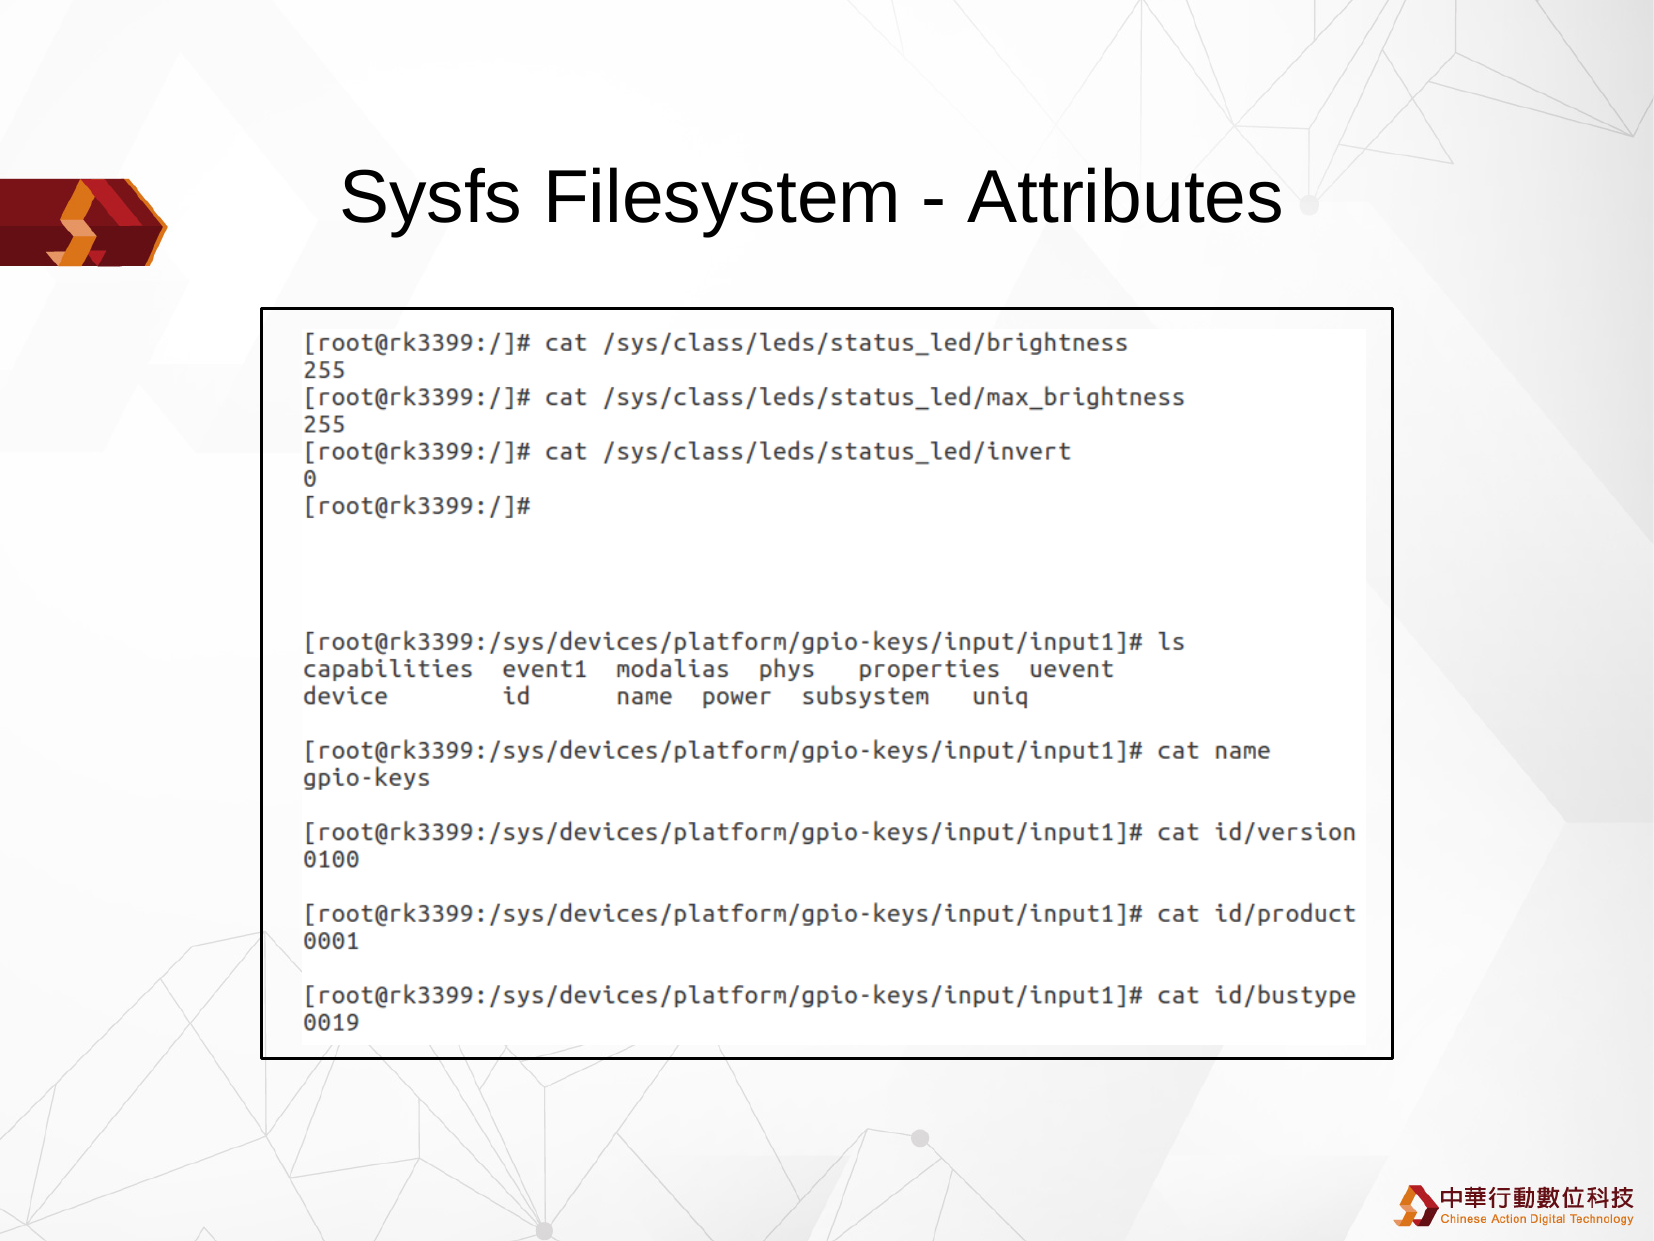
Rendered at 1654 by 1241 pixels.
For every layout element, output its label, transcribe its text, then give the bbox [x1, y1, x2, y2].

title Sysfs Filesystem - Attributes [118, 112, 1506, 281]
picture [0, 0, 1654, 1241]
